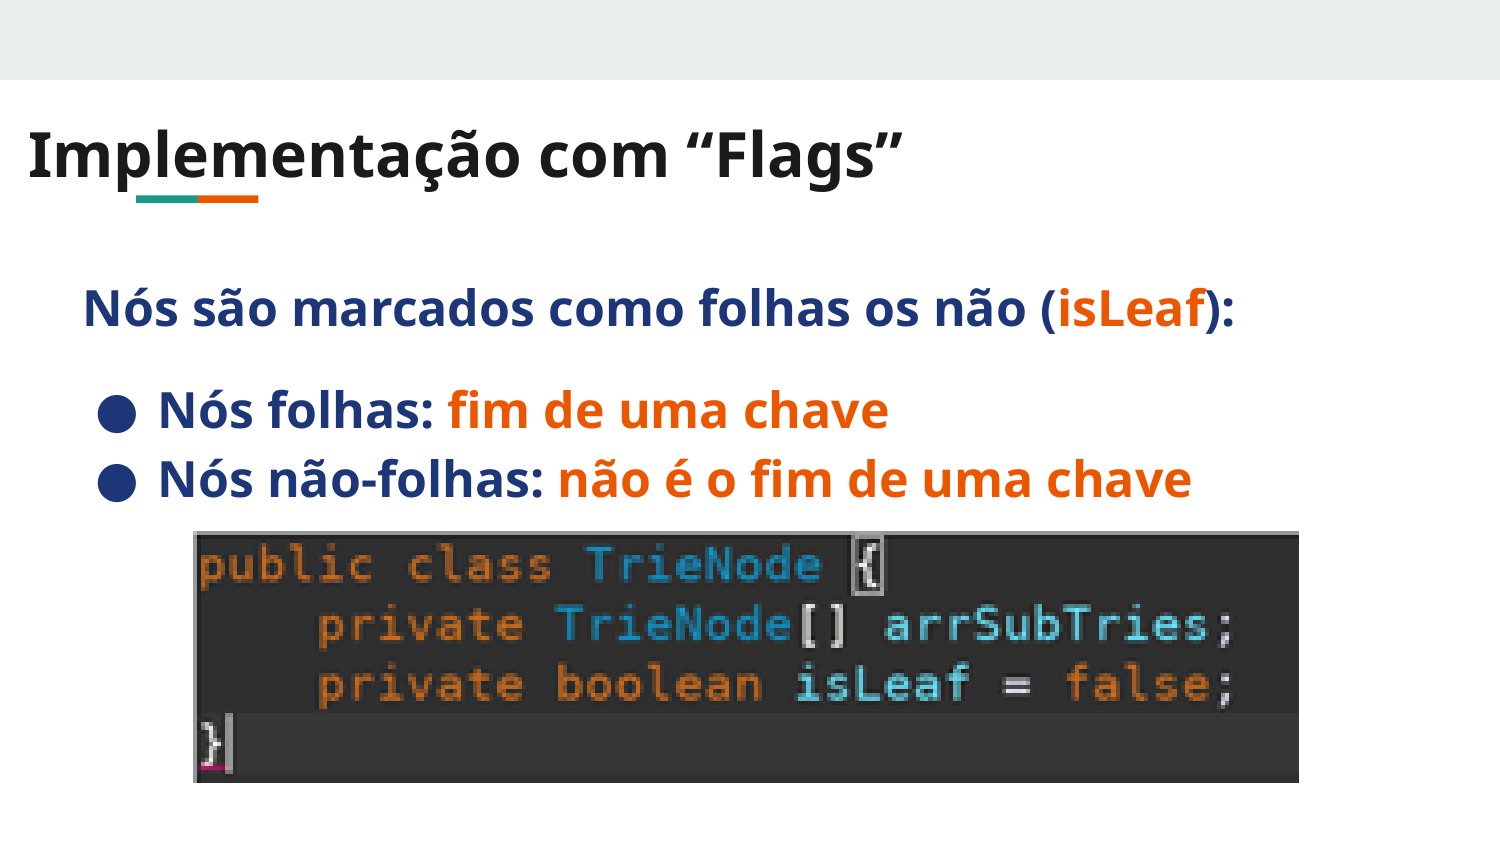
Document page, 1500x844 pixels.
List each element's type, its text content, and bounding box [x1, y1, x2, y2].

list Nós são marcados como folhas os não (isLeaf): Nós folhas: fim de uma chave Nós não-folhas: não é o fim de uma chave [67, 252, 1436, 775]
picture [193, 531, 1299, 783]
title Implementação com “Flags” [13, 87, 1479, 176]
